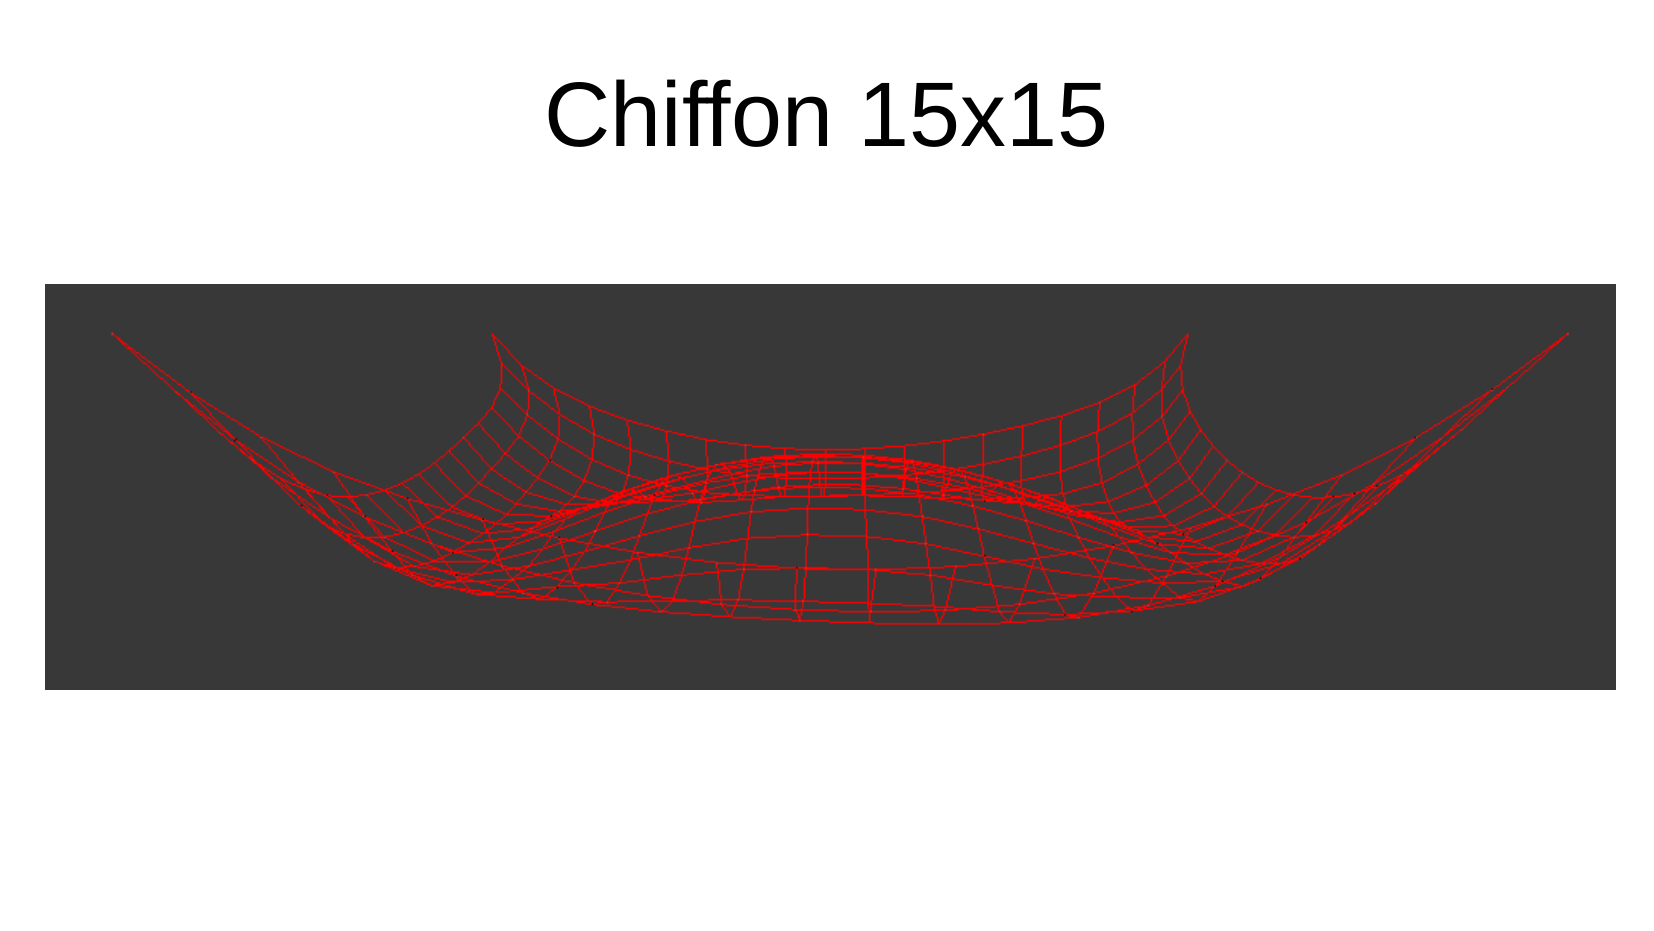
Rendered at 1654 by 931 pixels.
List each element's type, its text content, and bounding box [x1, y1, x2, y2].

title Chiffon 15x15 [82, 37, 1571, 193]
picture [45, 284, 1616, 691]
